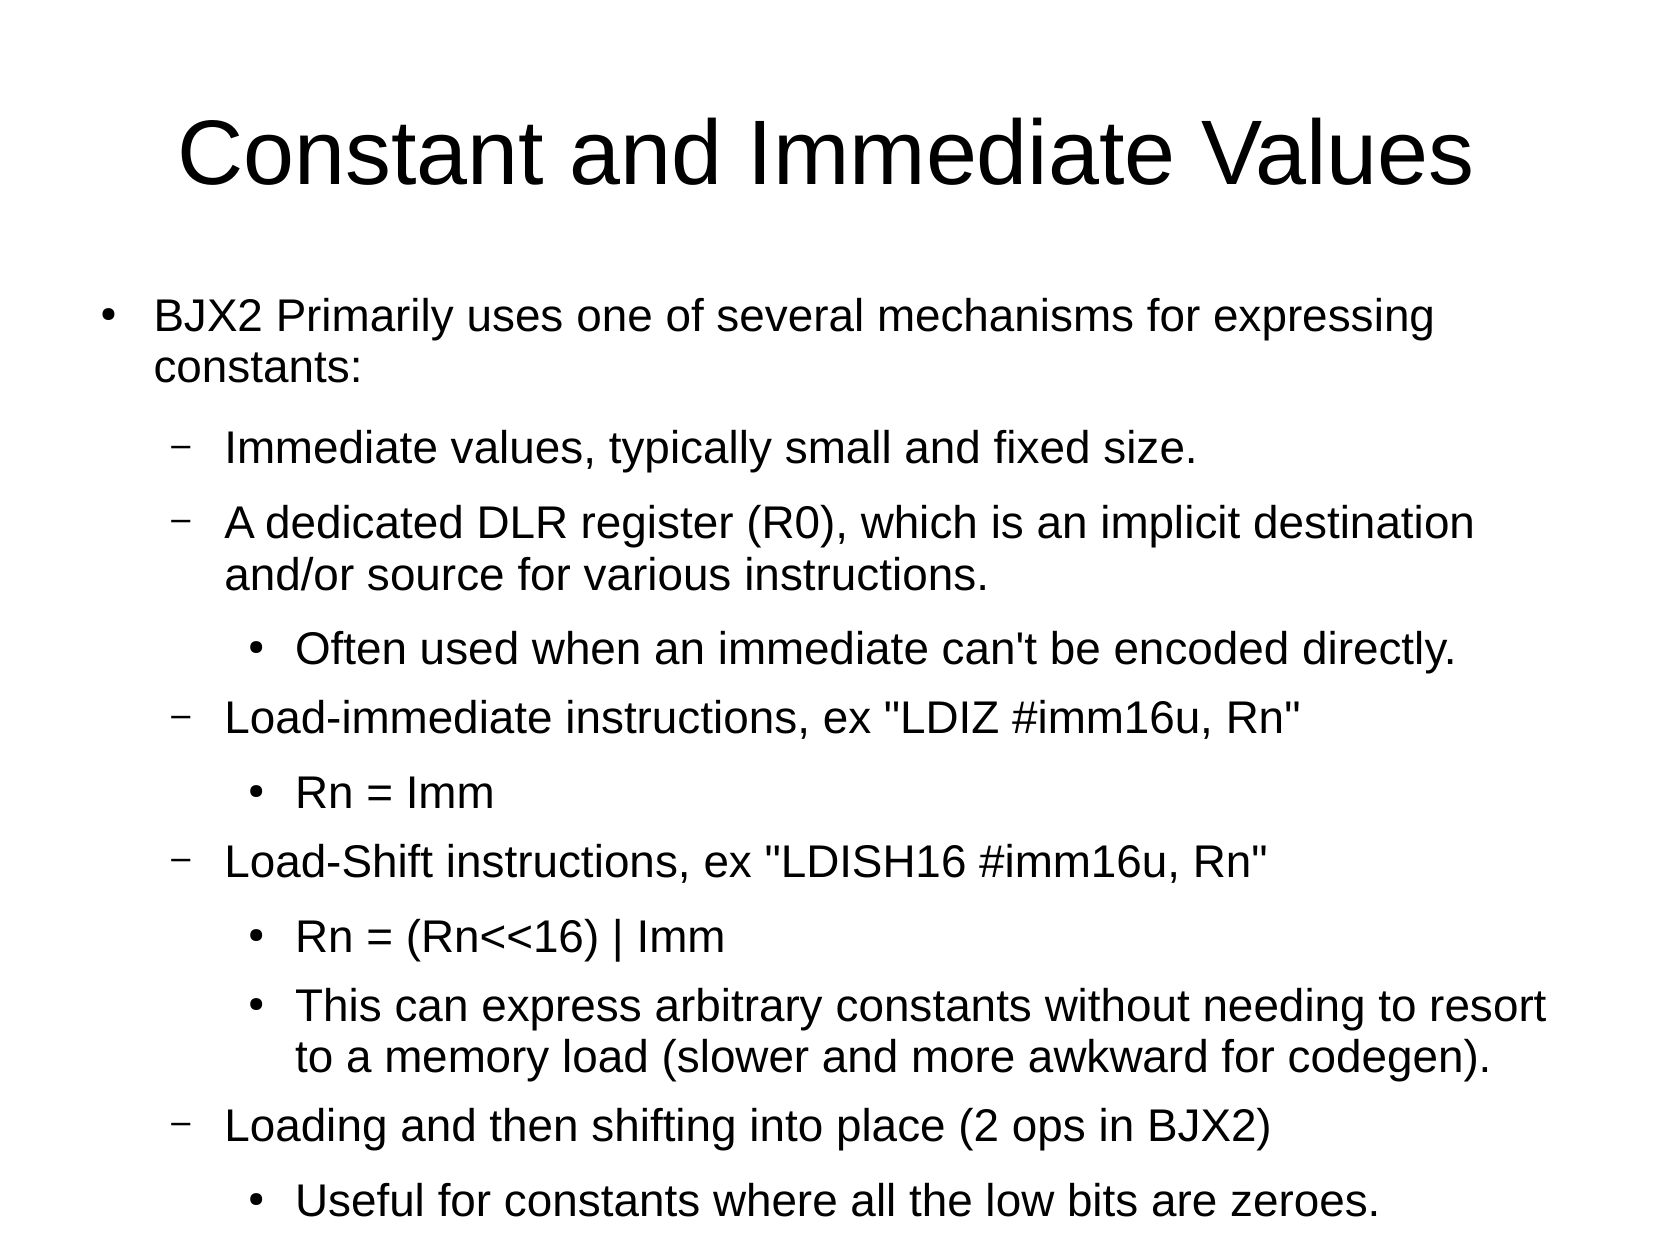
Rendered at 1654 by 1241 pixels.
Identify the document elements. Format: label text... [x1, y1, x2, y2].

title Constant and Immediate Values [82, 49, 1571, 257]
list BJX2 Primarily uses one of several mechanisms for expressing constants: Immediate values, typically small and fixed size. A dedicated DLR register (R0), which is an implicit destination and/or source for various instructions. Often used when an immediate can't be encoded directly. Load-immediate instructions, ex "LDIZ #imm16u, Rn" Rn = Imm Load-Shift instructions, ex "LDISH16 #imm16u, Rn" Rn = (Rn<<16) | Imm This can express arbitrary constants without needing to resort to a memory load (slower and more awkward for codegen). Loading and then shifting into place (2 ops in BJX2) Useful for constants where all the low bits are zeroes. [82, 290, 1571, 1224]
